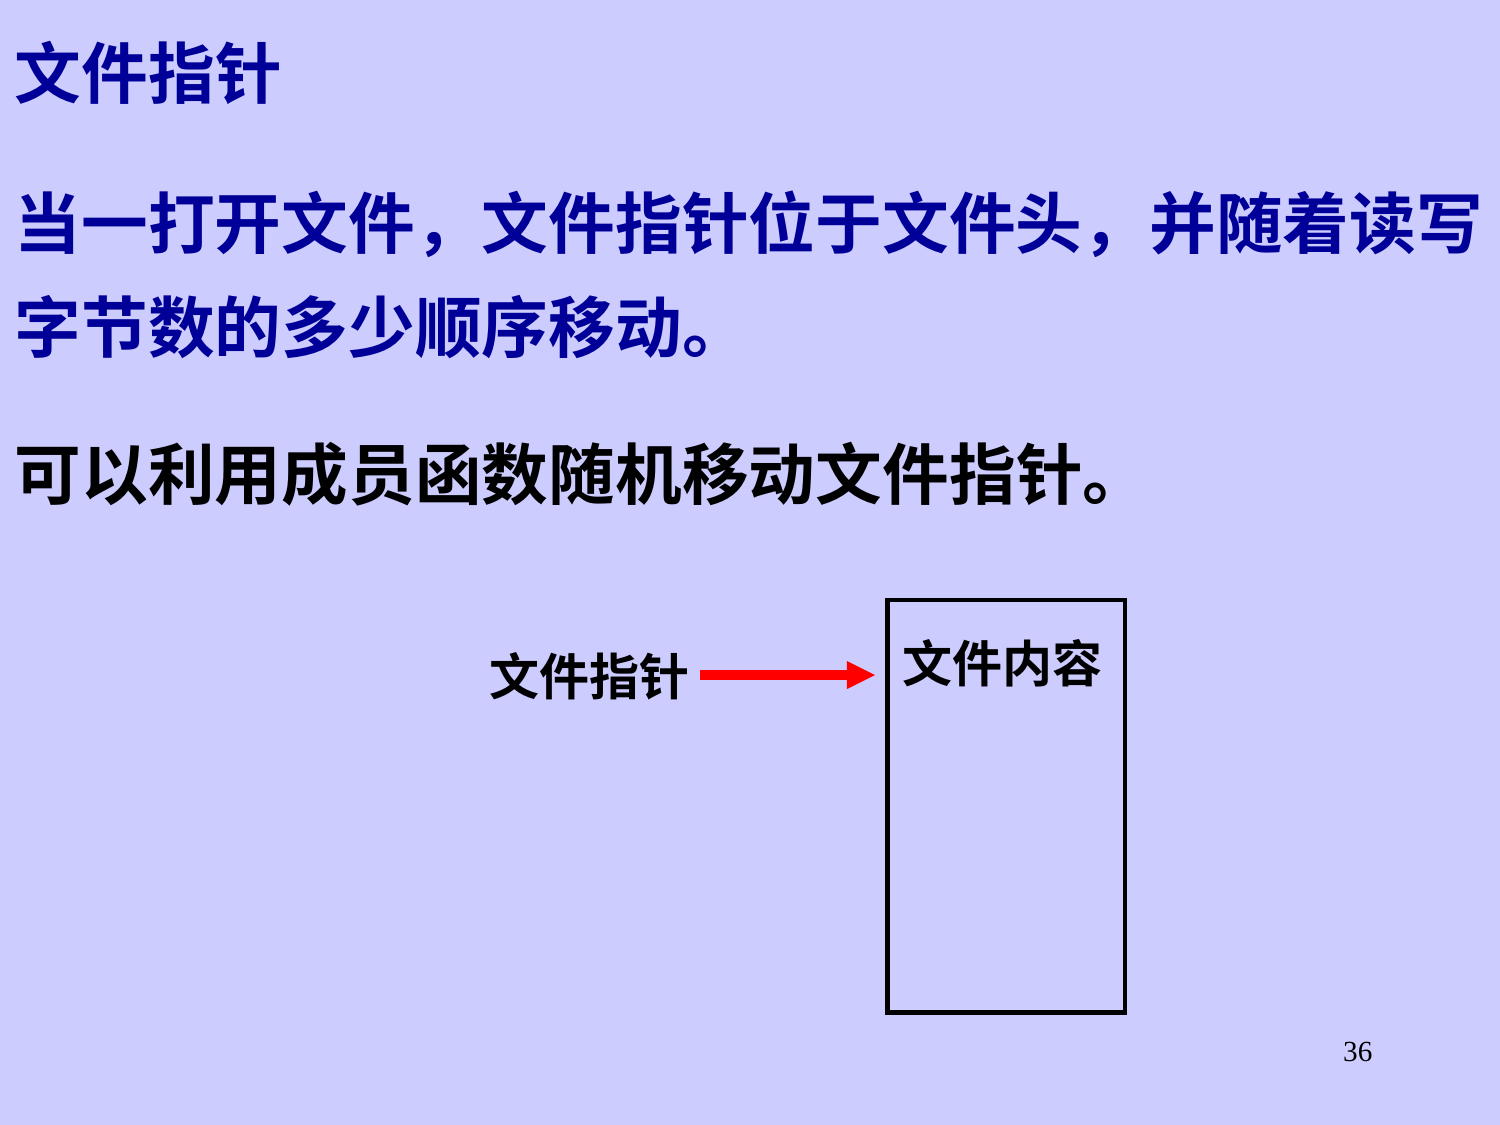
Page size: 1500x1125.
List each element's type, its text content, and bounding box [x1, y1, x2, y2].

text_box 当一打开文件，文件指针位于文件头，并随着读写字节数的多少顺序移动。 [0, 149, 1500, 374]
text_box 文件指针 [0, 0, 751, 120]
text_box 文件内容 [887, 624, 1150, 701]
text_box <编号> [1074, 1025, 1388, 1101]
text_box 文件指针 [474, 637, 713, 713]
text_box 可以利用成员函数随机移动文件指针。 [0, 424, 1326, 521]
